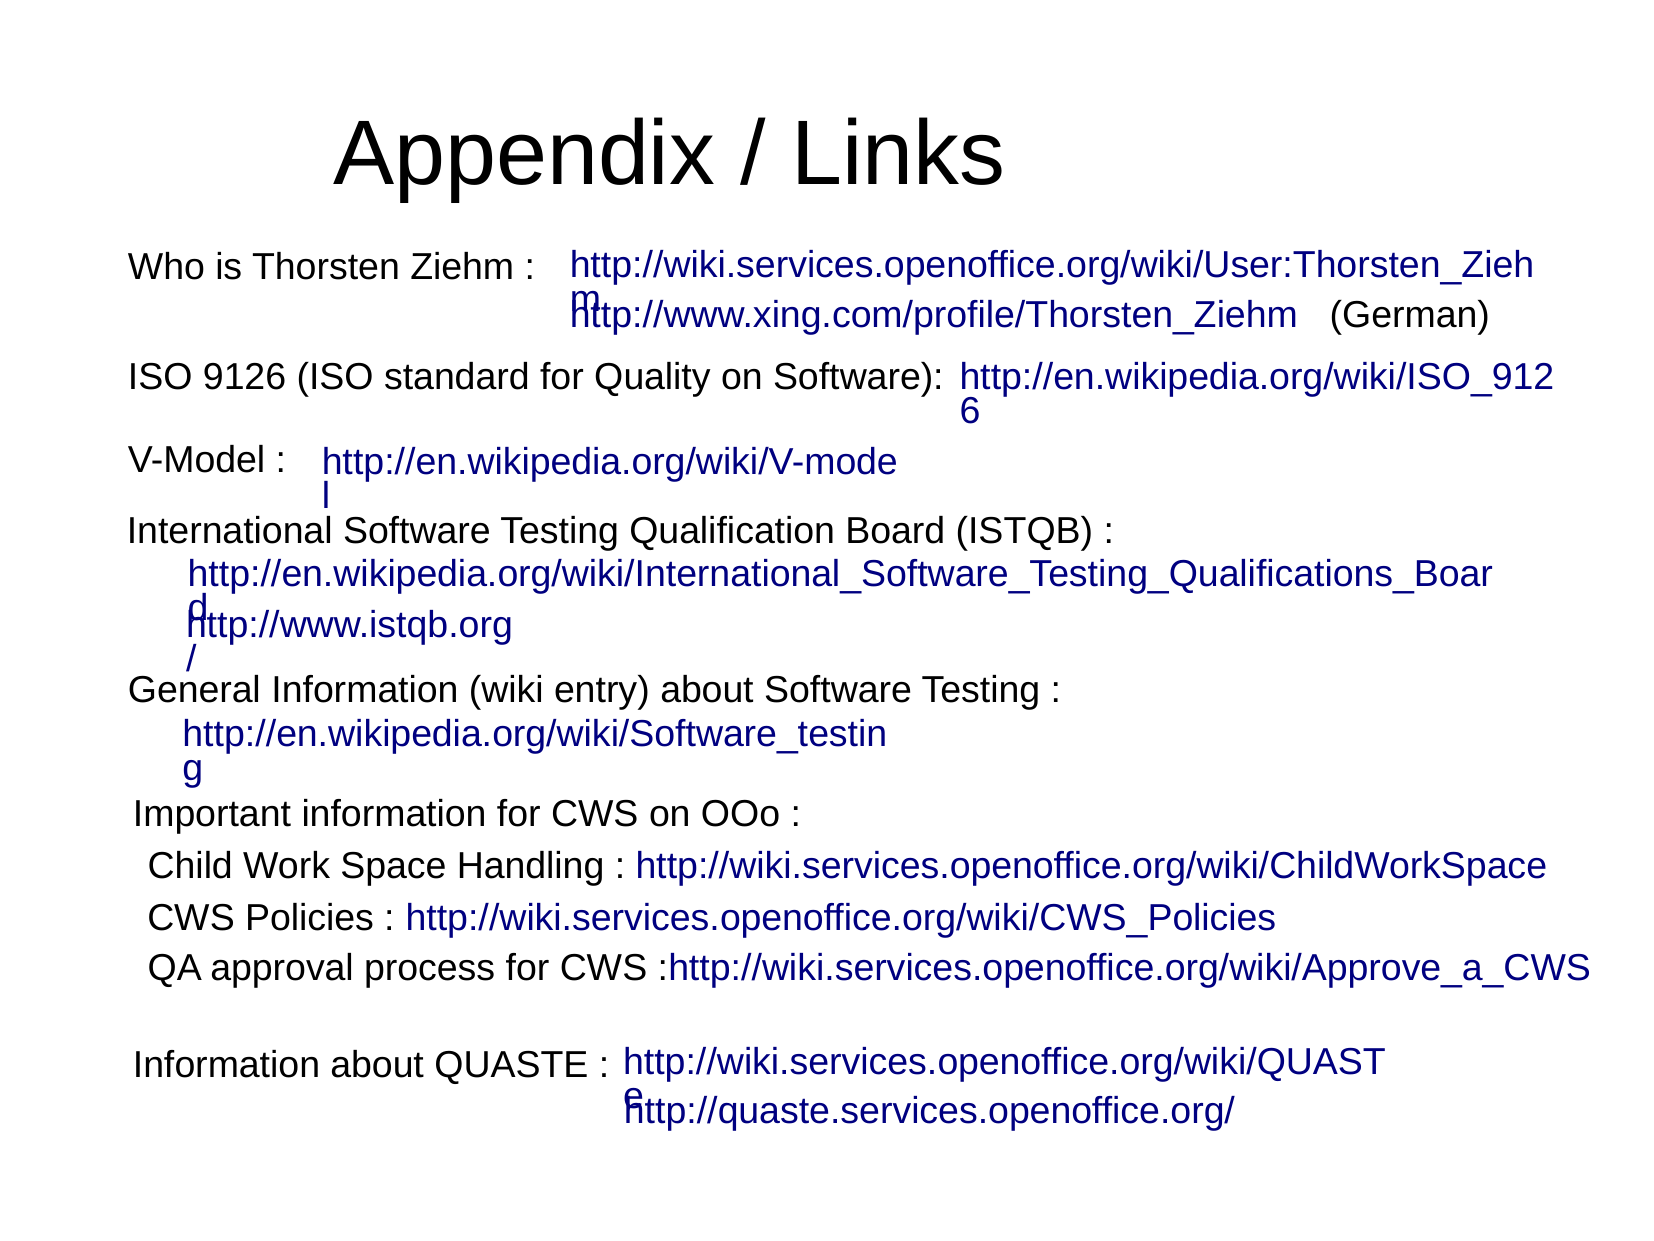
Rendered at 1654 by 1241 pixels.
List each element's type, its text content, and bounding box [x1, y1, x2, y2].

text_box http://en.wikipedia.org/wiki/International_Software_Testing_Qualifications_Board [172, 544, 1528, 602]
text_box Child Work Space Handling : http://wiki.services.openoffice.org/wiki/ChildWorkSpace [147, 844, 1595, 887]
text_box Who is Thorsten Ziehm : [113, 238, 555, 296]
text_box General Information (wiki entry) about Software Testing : [113, 661, 1086, 719]
text_box http://wiki.services.openoffice.org/wiki/User:Thorsten_Ziehm [555, 236, 1580, 294]
text_box http://en.wikipedia.org/wiki/ISO_9126 [944, 348, 1589, 406]
text_box Important information for CWS on OOo : [118, 785, 817, 843]
text_box Information about QUASTE : [118, 1035, 609, 1093]
text_box http://en.wikipedia.org/wiki/V-model [307, 433, 920, 491]
title Appendix / Links [82, 49, 1258, 257]
text_box http://www.xing.com/profile/Thorsten_Ziehm (German) [555, 285, 1560, 343]
text_box V-Model : [113, 431, 312, 488]
text_box CWS Policies : http://wiki.services.openoffice.org/wiki/CWS_Policies [147, 896, 1306, 939]
text_box http://wiki.services.openoffice.org/wiki/QUASTe [608, 1033, 1417, 1091]
text_box QA approval process for CWS :http://wiki.services.openoffice.org/wiki/Approve_a_CWS [147, 946, 1625, 989]
text_box International Software Testing Qualification Board (ISTQB) : [112, 501, 1130, 559]
text_box http://quaste.services.openoffice.org/ [609, 1082, 1251, 1140]
text_box ISO 9126 (ISO standard for Quality on Software): [113, 348, 944, 406]
text_box http://www.istqb.org/ [171, 596, 537, 654]
text_box http://en.wikipedia.org/wiki/Software_testing [167, 719, 922, 762]
